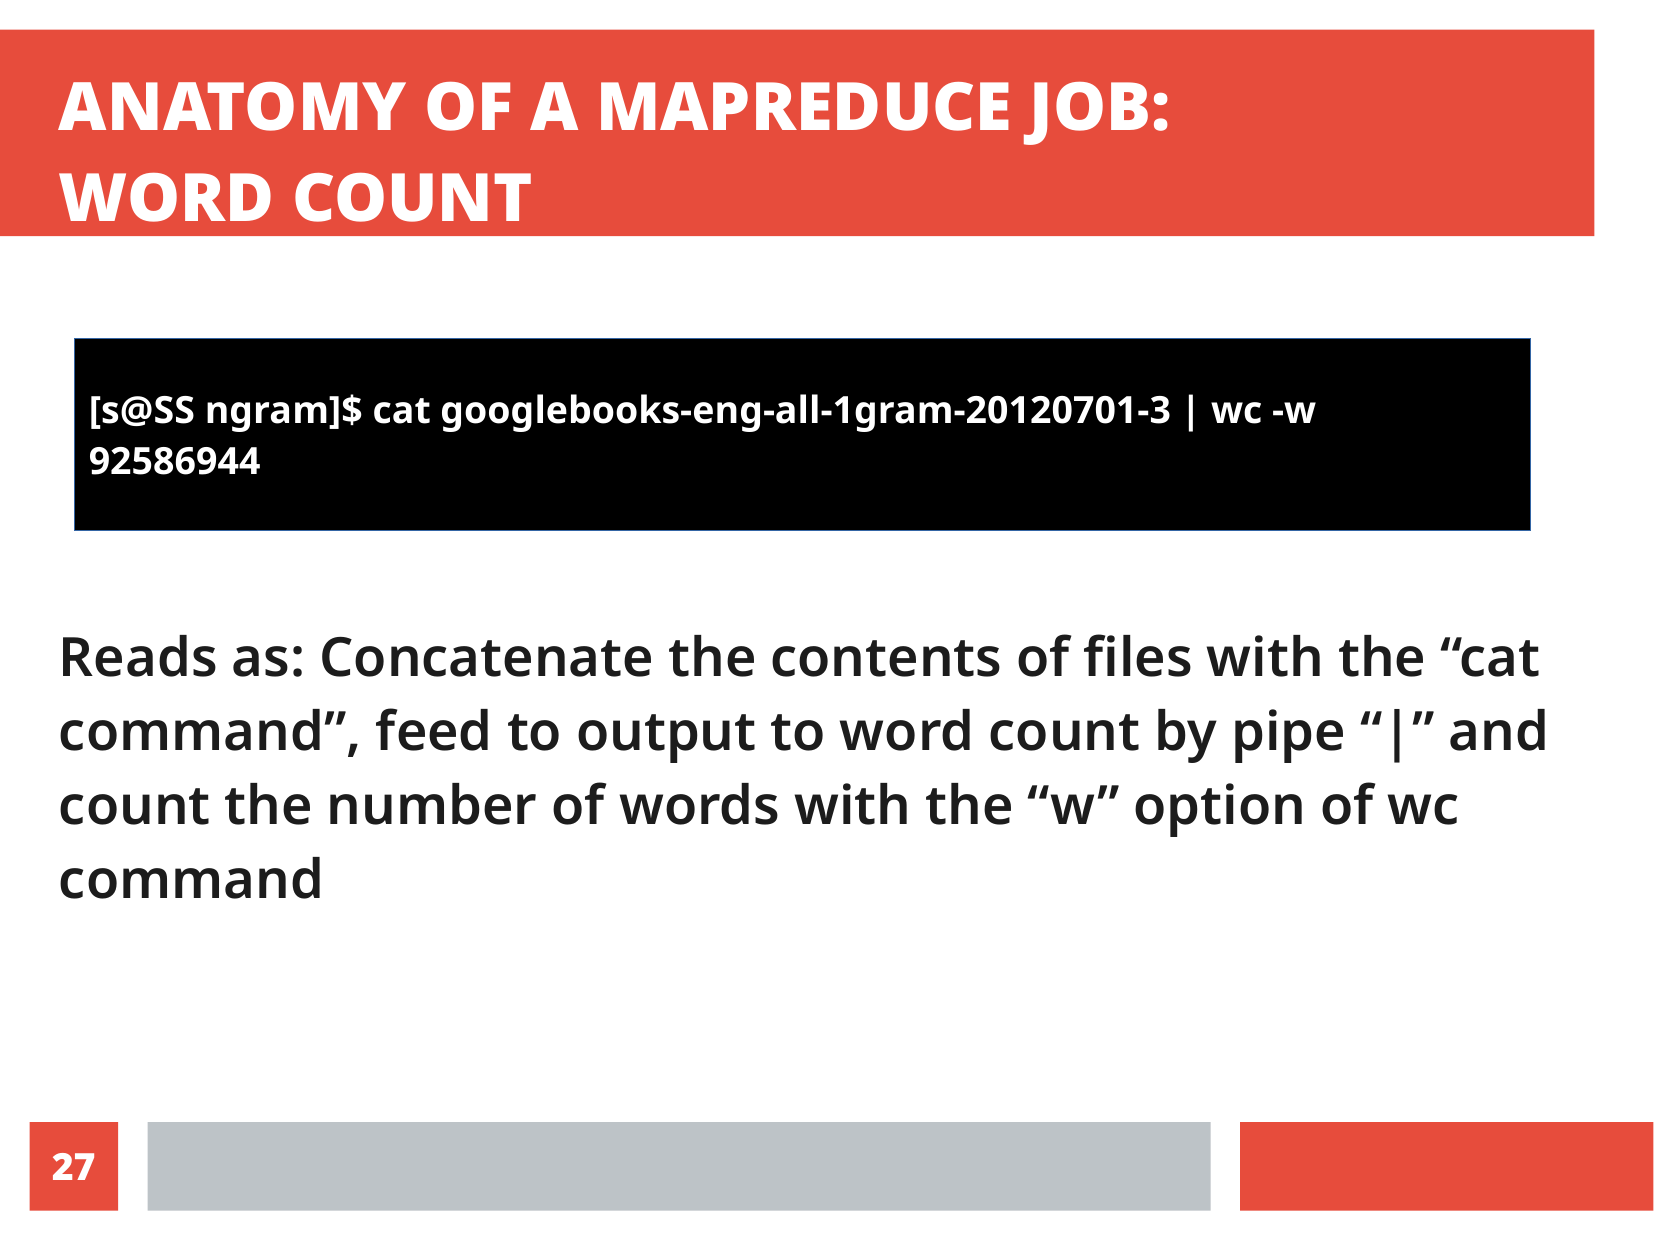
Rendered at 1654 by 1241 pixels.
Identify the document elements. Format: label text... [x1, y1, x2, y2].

list Reads as: Concatenate the contents of files with the “cat command”, feed to output to word count by pipe “|” and count the number of words with the “w” option of wc command [59, 324, 1565, 1093]
text_box [s@SS ngram]$ cat googlebooks-eng-all-1gram-20120701-3 | wc -w 92586944 [74, 338, 1531, 531]
title ANATOMY OF A MAPREDUCE JOB: WORD COUNT [59, 59, 1595, 207]
